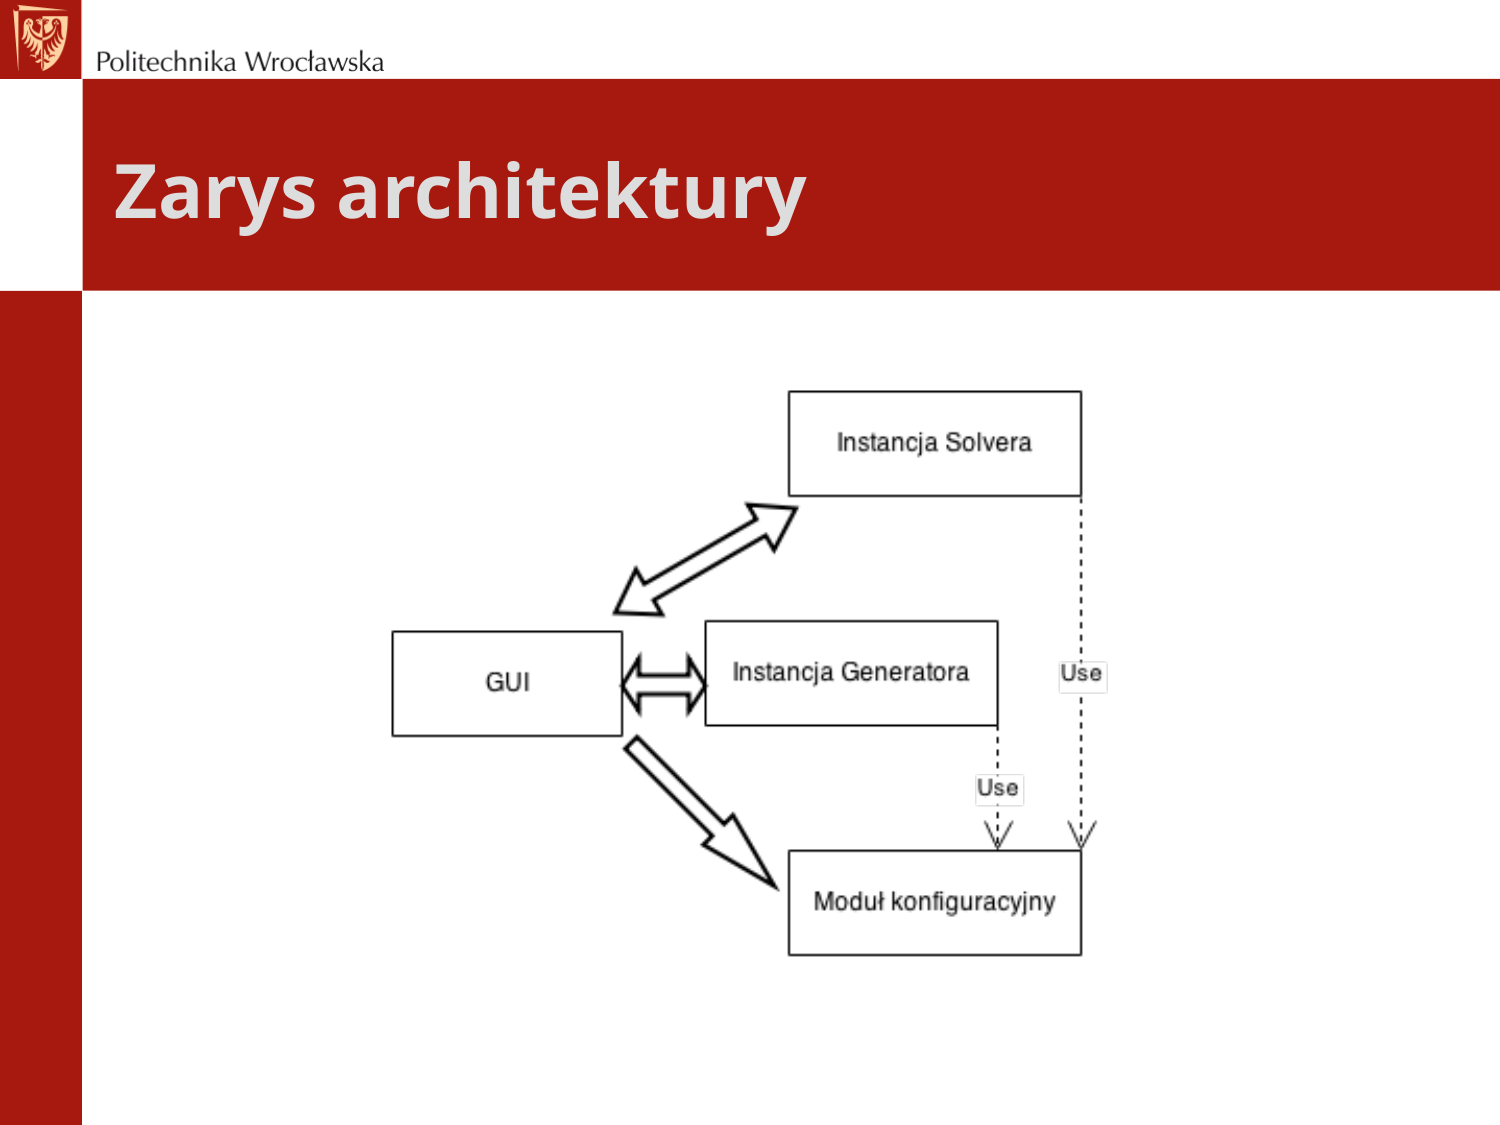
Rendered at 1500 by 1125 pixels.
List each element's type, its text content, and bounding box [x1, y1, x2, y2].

picture [390, 389, 1114, 965]
picture [0, 0, 384, 79]
text_box Zarys architektury [100, 103, 1483, 273]
